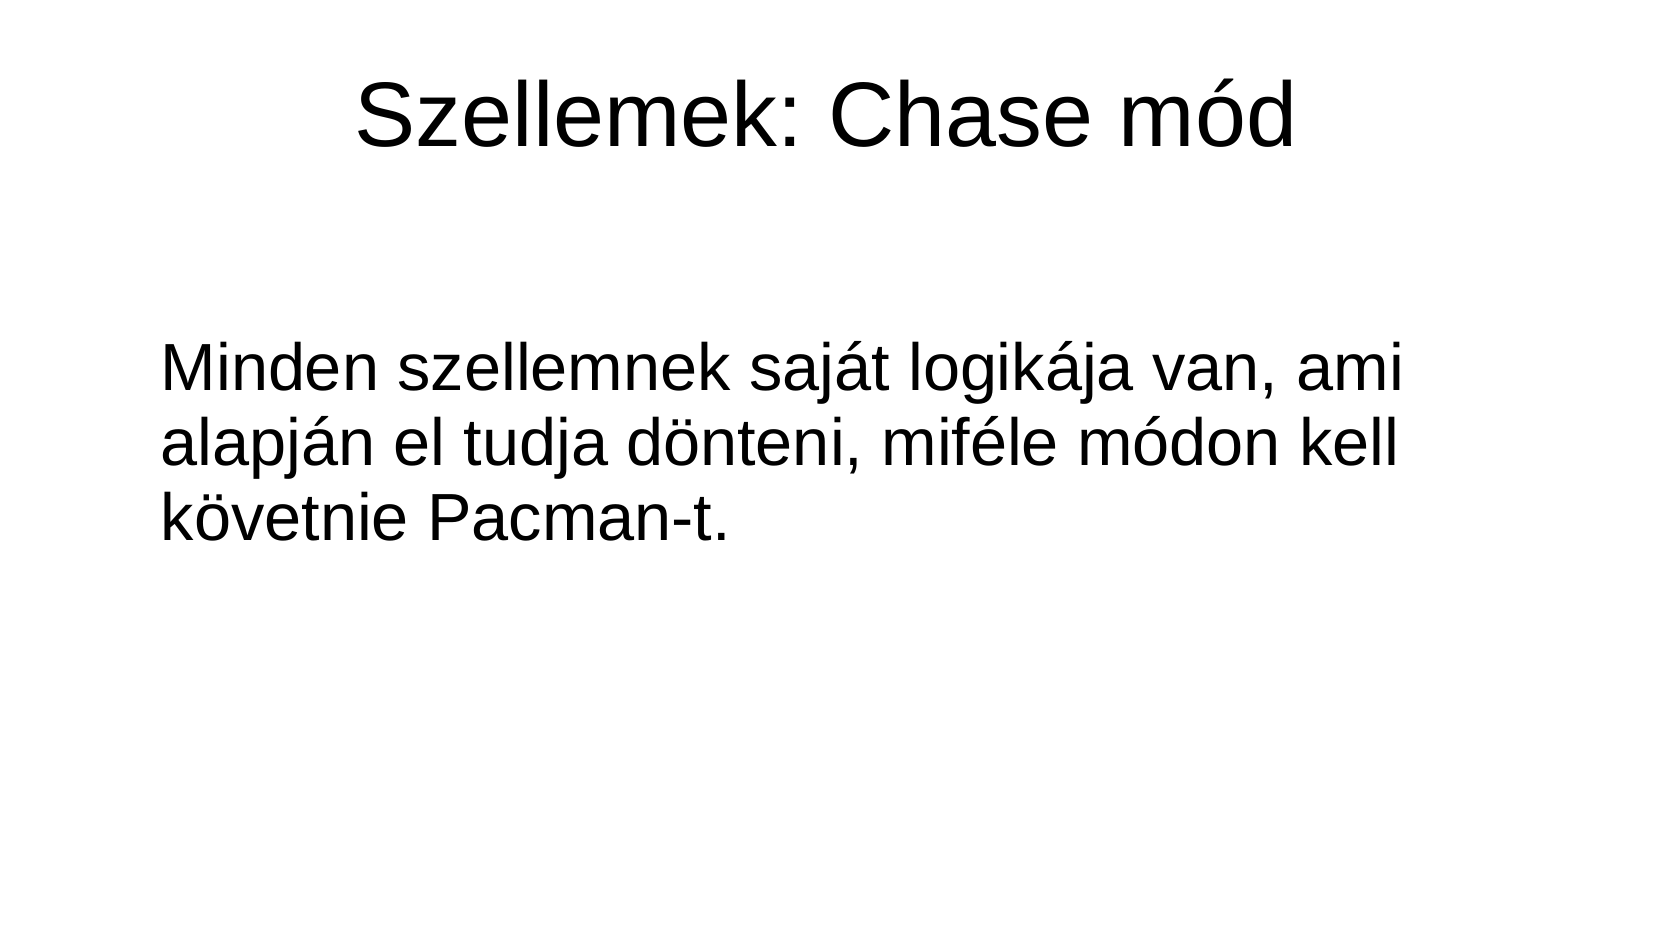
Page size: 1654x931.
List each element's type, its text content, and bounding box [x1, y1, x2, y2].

title Szellemek: Chase mód [82, 37, 1571, 193]
list Minden szellemnek saját logikája van, ami alapján el tudja dönteni, miféle módon kell követnie Pacman-t. [90, 330, 1579, 870]
